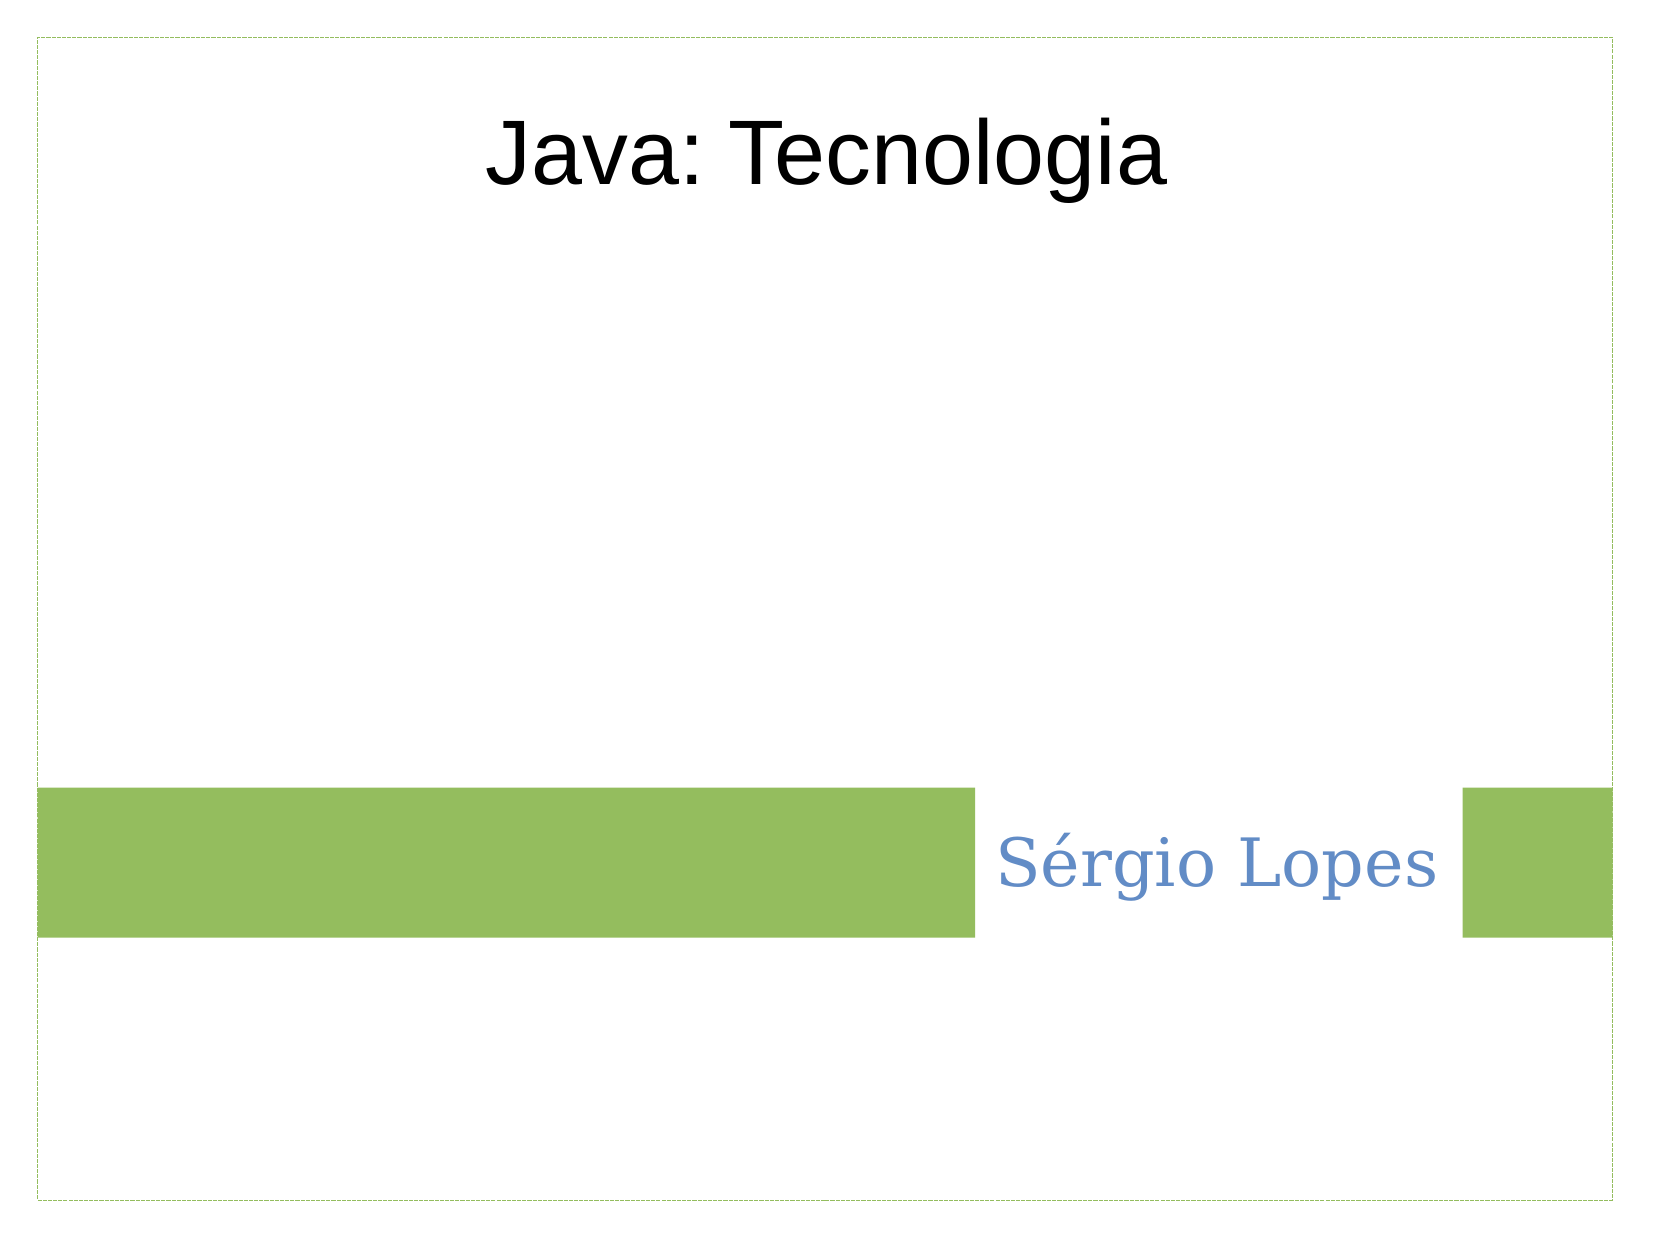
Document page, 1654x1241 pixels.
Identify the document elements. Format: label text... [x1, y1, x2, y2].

text_box [37, 787, 976, 938]
text_box [1462, 787, 1613, 938]
title Java: Tecnologia [82, 49, 1571, 257]
text_box Sérgio Lopes [980, 816, 1453, 910]
